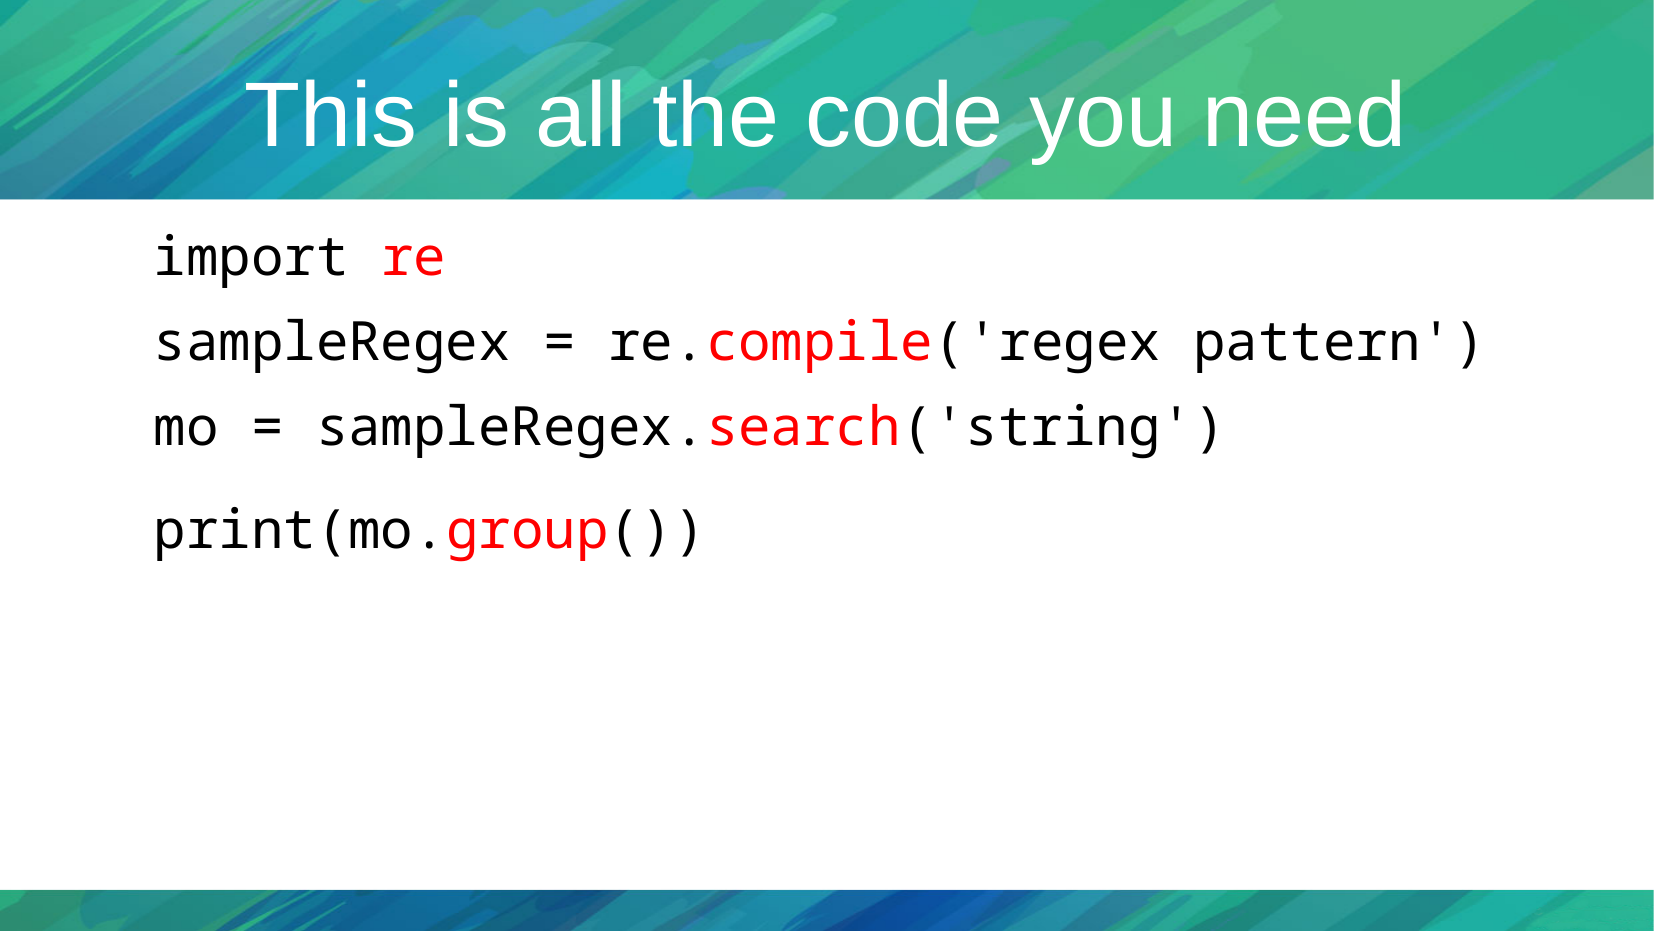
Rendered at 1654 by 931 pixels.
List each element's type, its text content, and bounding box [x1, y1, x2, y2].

title This is all the code you need [82, 37, 1571, 193]
list import re sampleRegex = re.compile('regex pattern') mo = sampleRegex.search('string') print(mo.group()) [82, 217, 1571, 757]
picture [0, 0, 1654, 931]
